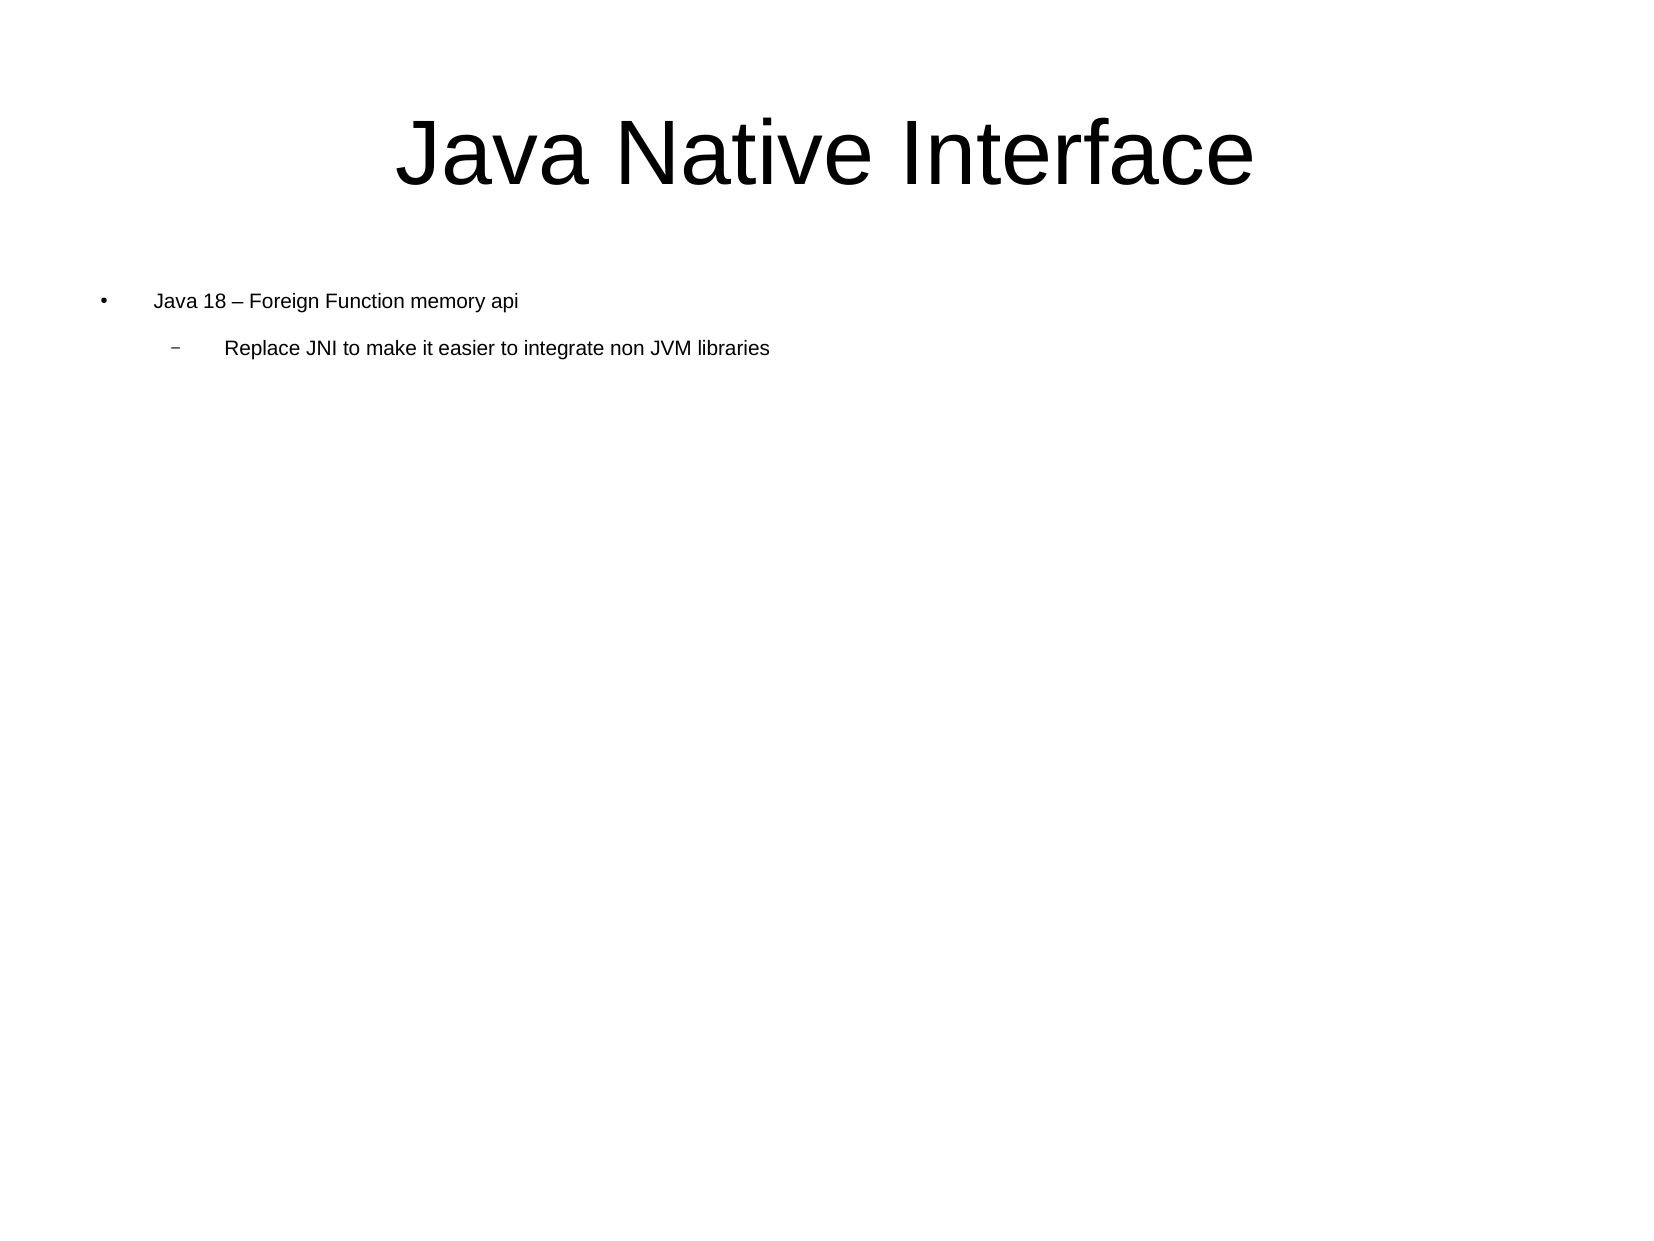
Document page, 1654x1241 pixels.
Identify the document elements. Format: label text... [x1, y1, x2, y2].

title Java Native Interface [82, 49, 1571, 257]
list Java 18 – Foreign Function memory api Replace JNI to make it easier to integrate non JVM libraries [82, 290, 1571, 1010]
